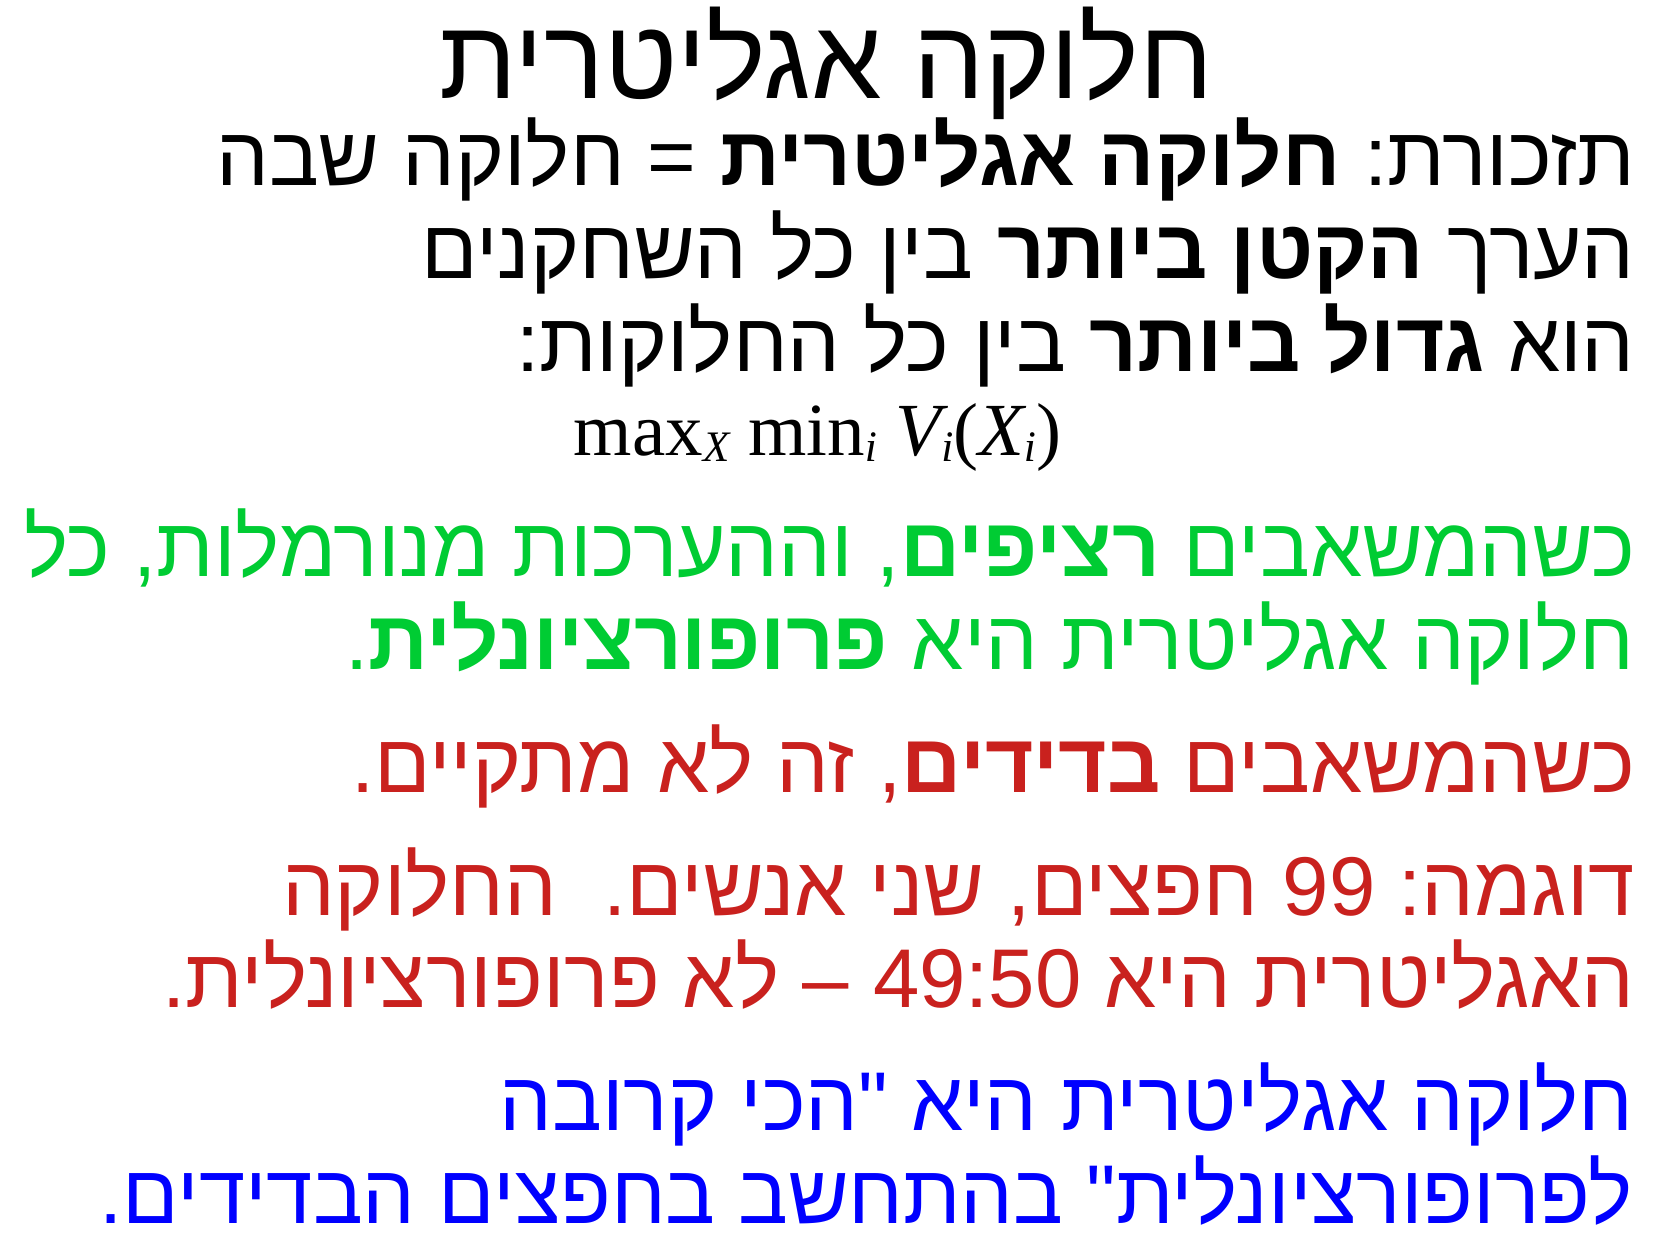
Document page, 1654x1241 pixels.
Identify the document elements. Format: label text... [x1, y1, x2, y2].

title חלוקה אגליטרית [0, 0, 1654, 136]
list תזכורת: חלוקה אגליטרית = חלוקה שבה הערך הקטן ביותר בין כל השחקנים הוא גדול ביותר בין כל החלוקות: maxX mini Vi(Xi) כשהמשאבים רציפים, וההערכות מנורמלות, כל חלוקה אגליטרית היא פרופורציונלית. כשהמשאבים בדידים, זה לא מתקיים. דוגמה: 99 חפצים, שני אנשים. החלוקה האגליטרית היא 49:50 – לא פרופורציונלית. חלוקה אגליטרית היא "הכי קרובה לפרופורציונלית" בהתחשב בחפצים הבדידים. [0, 110, 1636, 1231]
